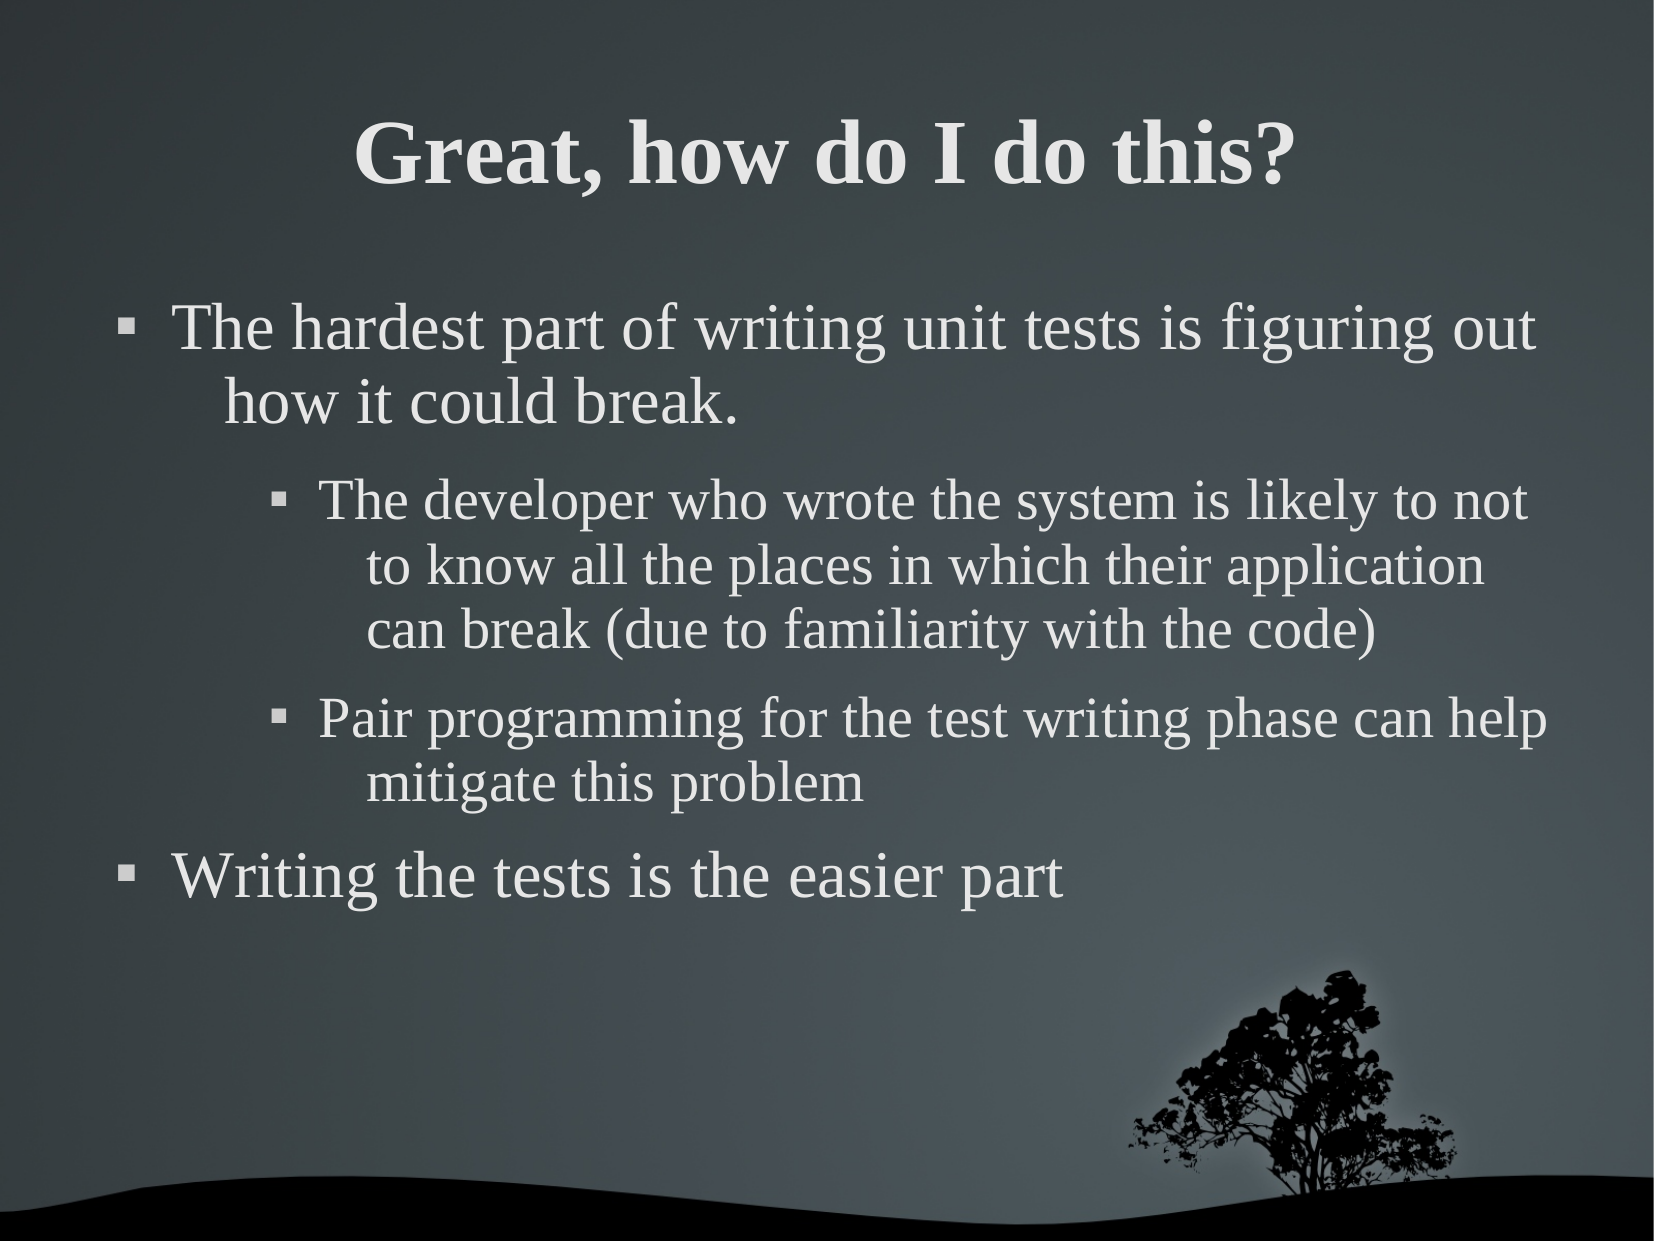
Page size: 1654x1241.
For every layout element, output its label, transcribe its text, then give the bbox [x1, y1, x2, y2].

picture [0, 0, 1654, 1241]
list The hardest part of writing unit tests is figuring out how it could break. The developer who wrote the system is likely to not to know all the places in which their application can break (due to familiarity with the code) Pair programming for the test writing phase can help mitigate this problem Writing the tests is the easier part [82, 290, 1571, 1109]
title Great, how do I do this? [82, 49, 1571, 257]
